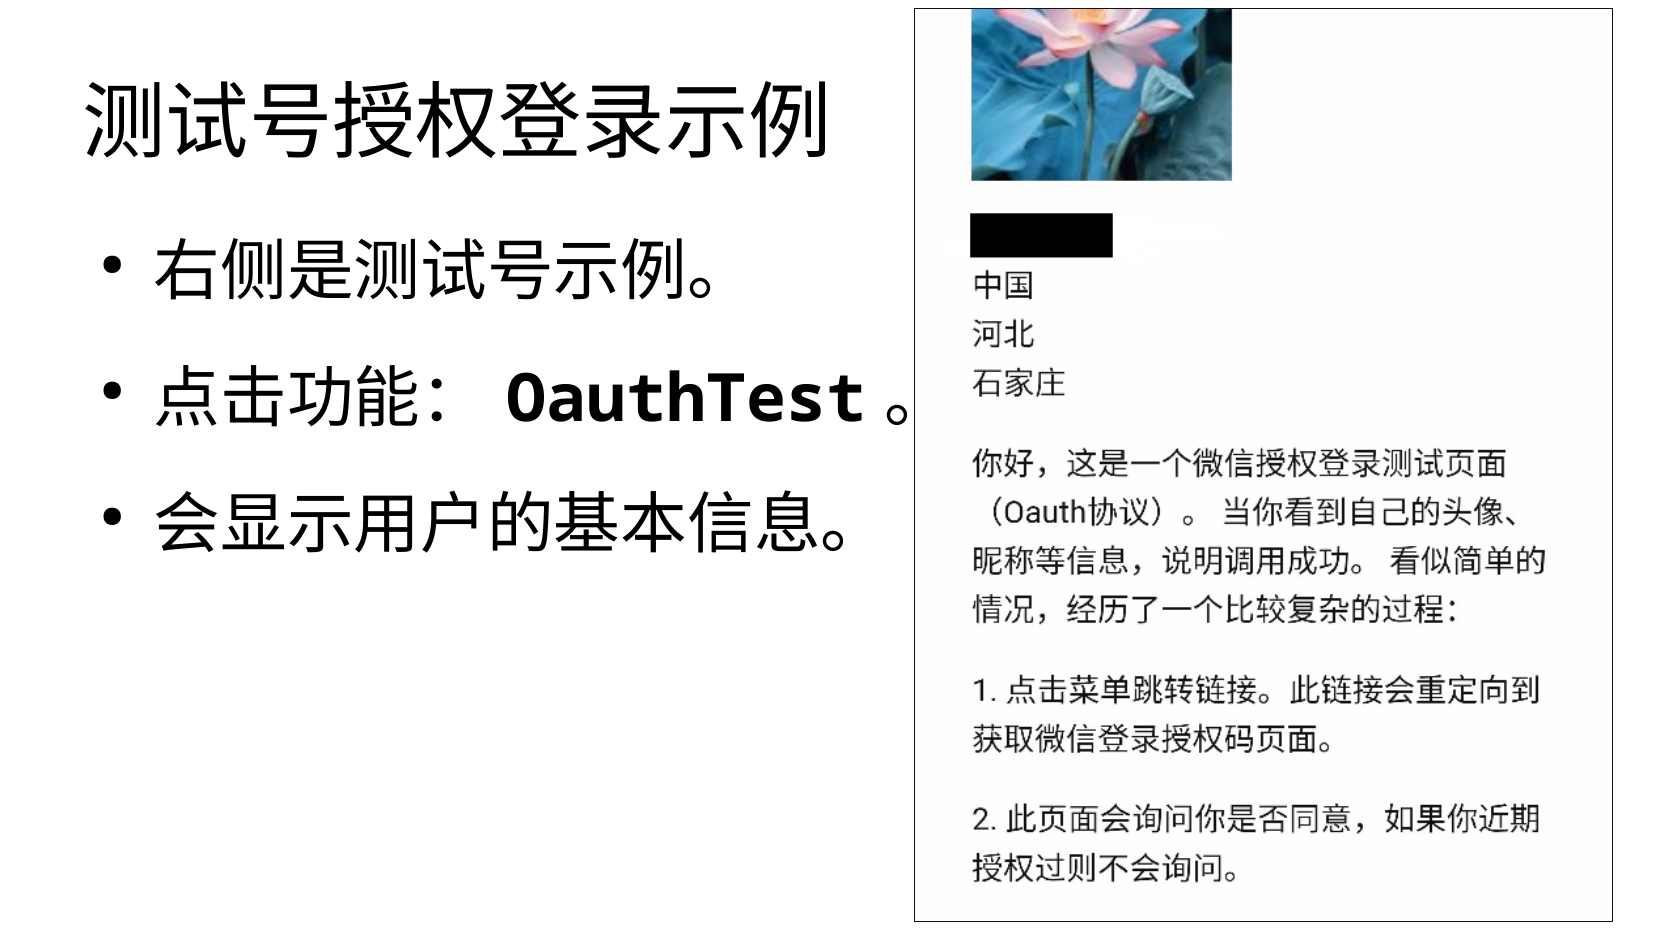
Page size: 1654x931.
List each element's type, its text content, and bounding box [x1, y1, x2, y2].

title 测试号授权登录示例 [82, 37, 914, 193]
picture [914, 8, 1613, 922]
list 右侧是测试号示例。 点击功能：OauthTest。 会显示用户的基本信息。 [82, 217, 914, 848]
